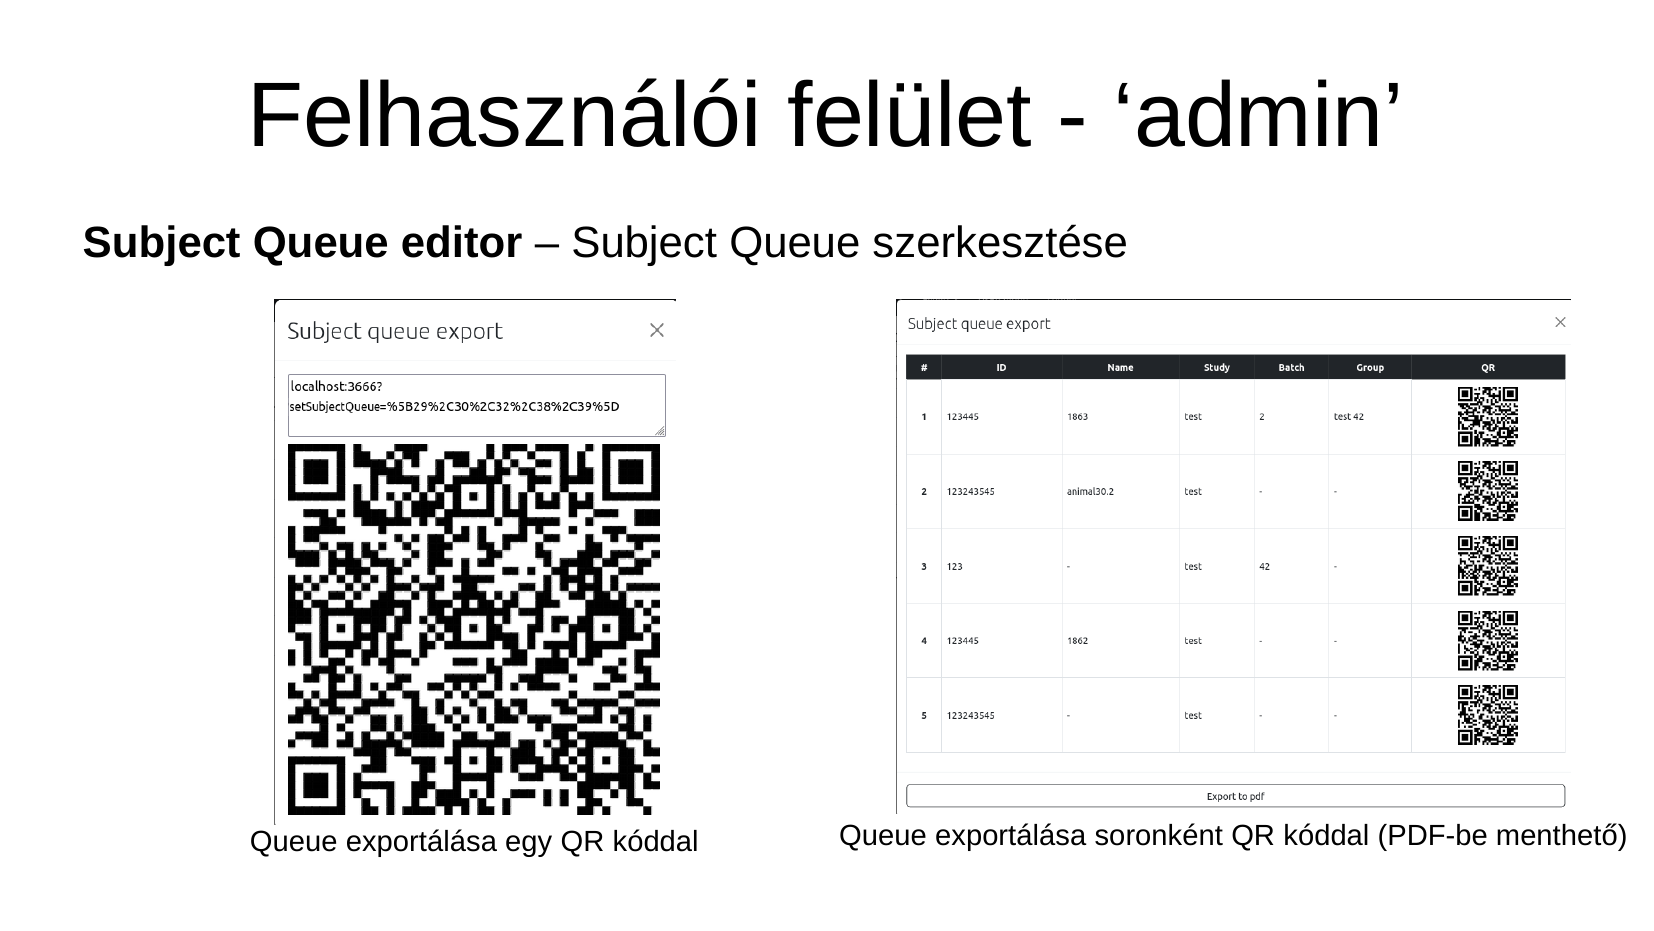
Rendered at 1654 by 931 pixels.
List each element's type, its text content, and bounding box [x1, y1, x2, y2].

picture [274, 299, 676, 826]
picture [896, 299, 1571, 814]
title Felhasználói felület - ‘admin’ [82, 37, 1571, 193]
list Subject Queue editor – Subject Queue szerkesztése [82, 217, 1571, 301]
